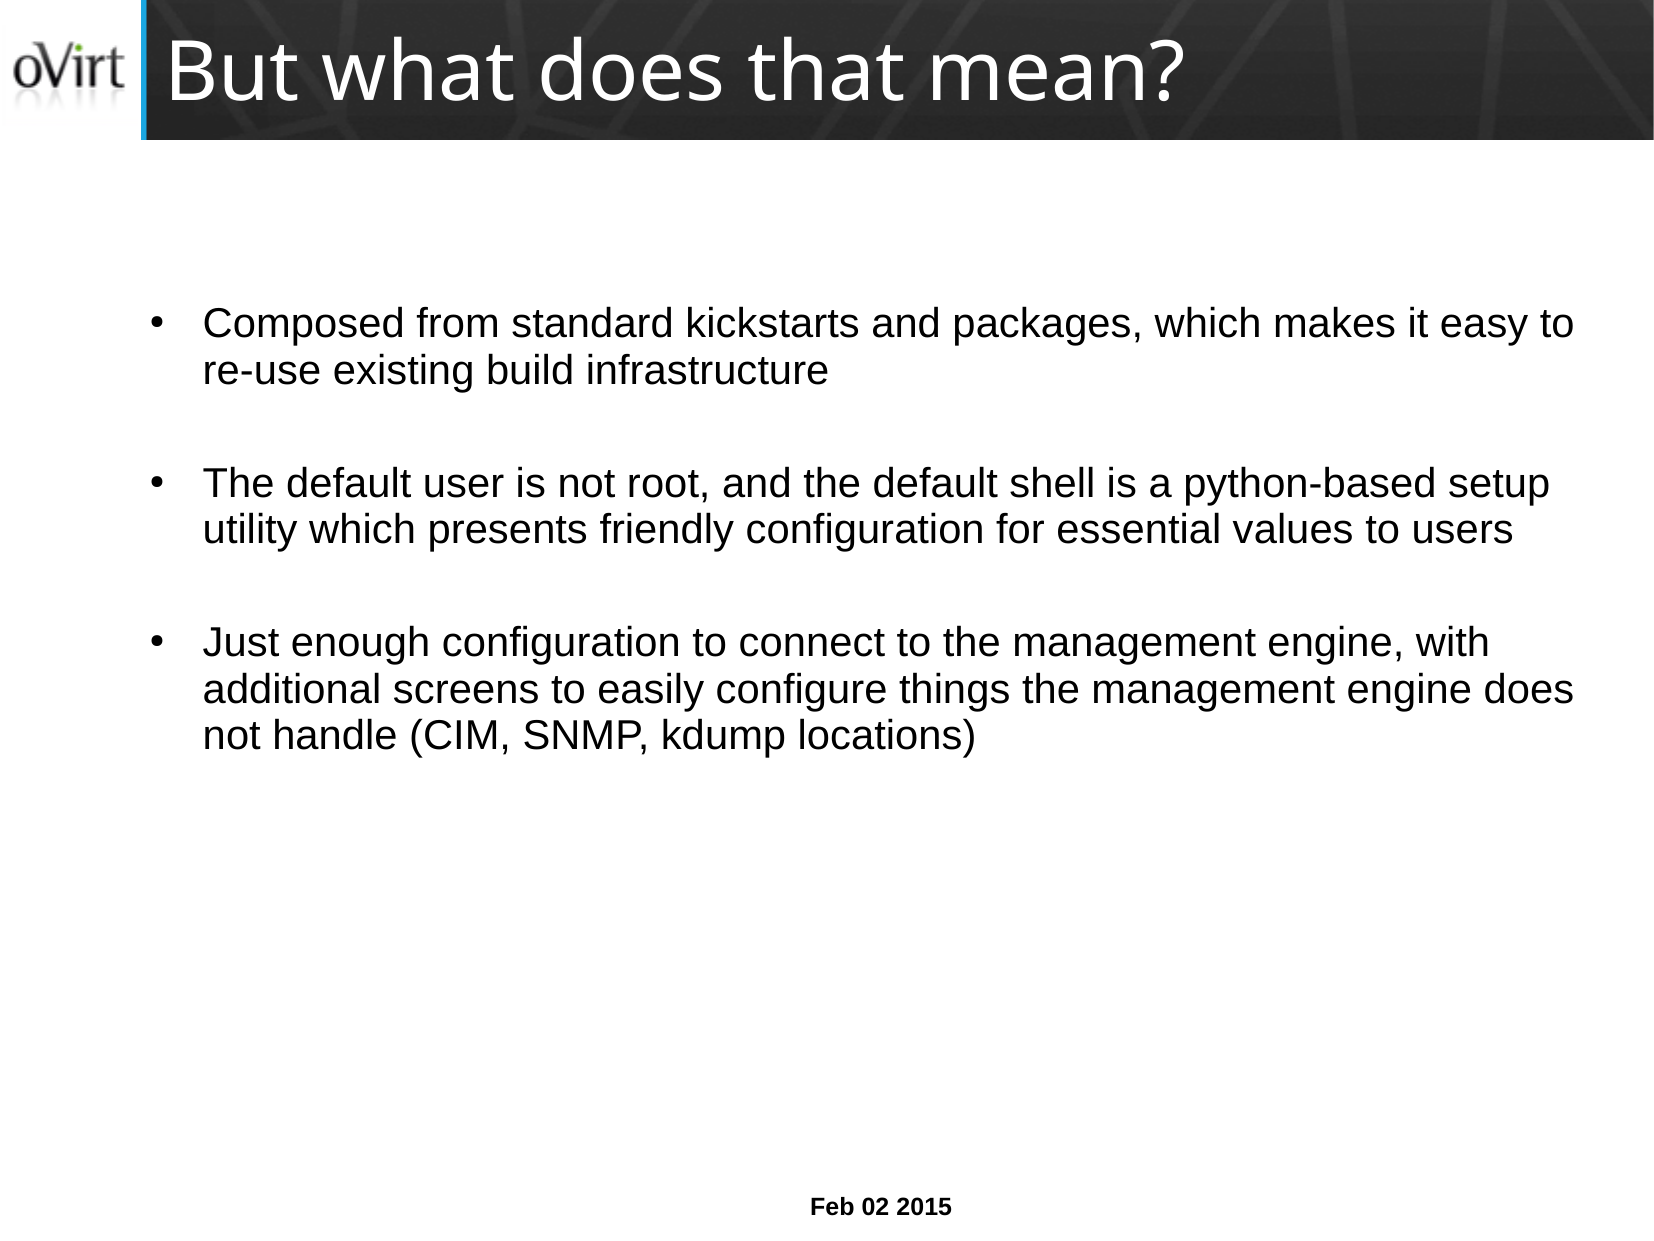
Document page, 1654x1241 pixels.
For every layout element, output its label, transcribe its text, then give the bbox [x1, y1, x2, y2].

list Composed from standard kickstarts and packages, which makes it easy to re-use existing build infrastructure The default user is not root, and the default shell is a python-based setup utility which presents friendly configuration for essential values to users Just enough configuration to connect to the management engine, with additional screens to easily configure things the management engine does not handle (CIM, SNMP, kdump locations) [131, 300, 1621, 916]
title But what does that mean? [164, 18, 1653, 119]
picture [0, 0, 1654, 140]
